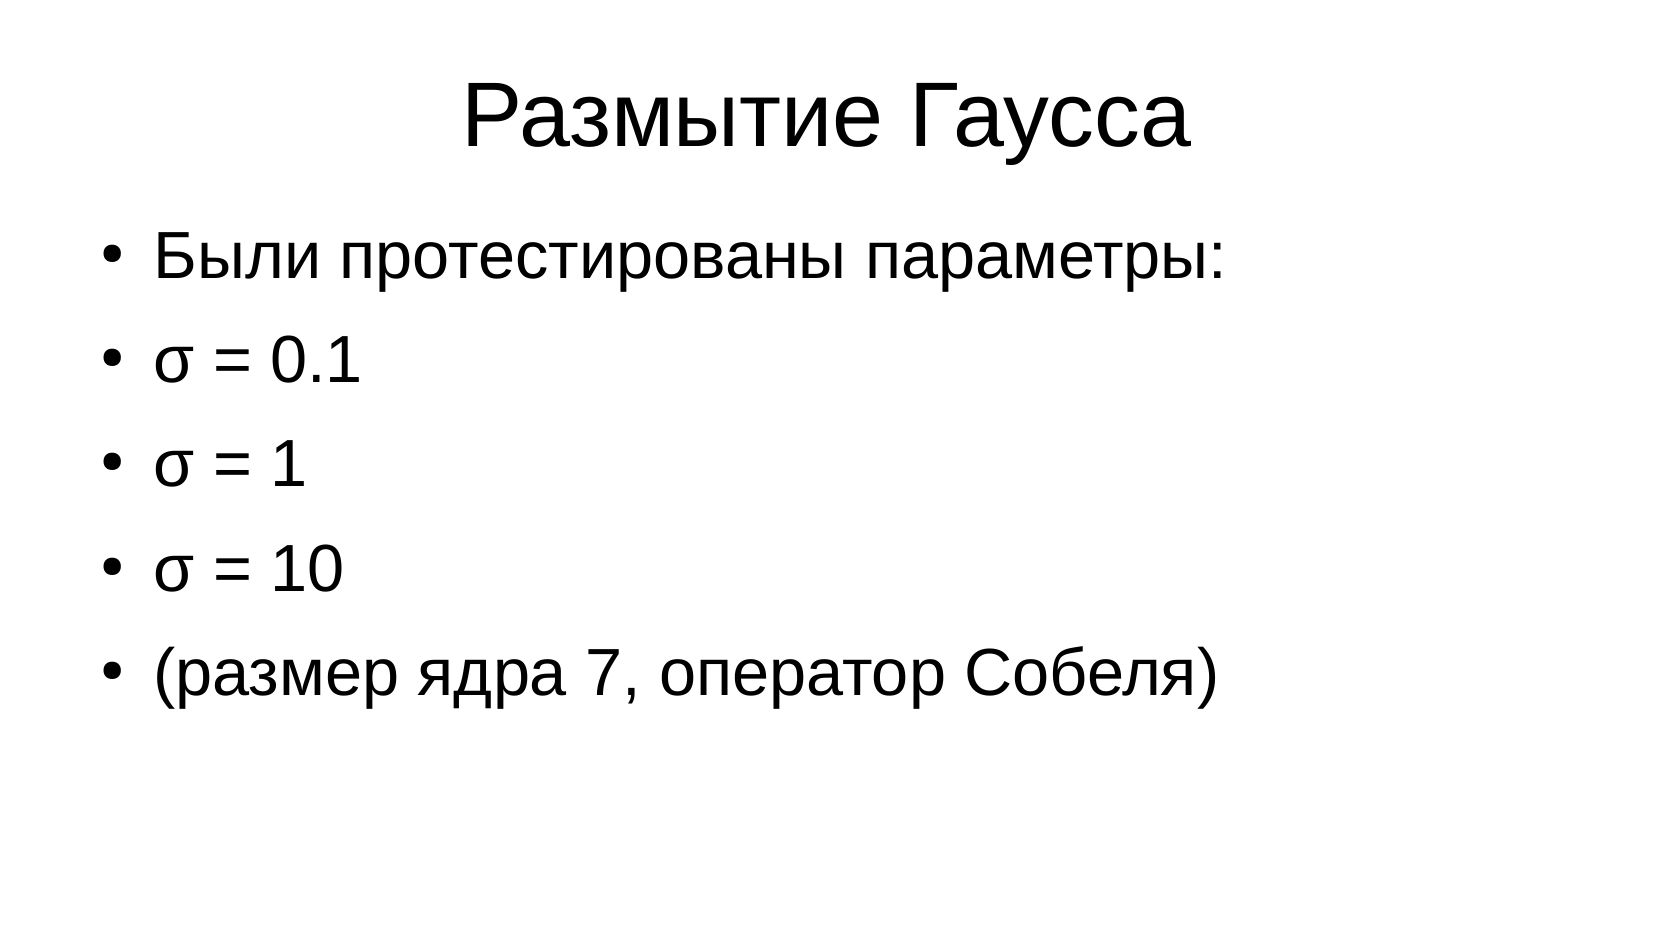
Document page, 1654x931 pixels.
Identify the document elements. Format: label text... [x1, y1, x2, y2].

title Размытие Гаусса [82, 37, 1571, 193]
list Были протестированы параметры: σ = 0.1 σ = 1 σ = 10 (размер ядра 7, оператор Собеля) [82, 217, 1571, 758]
